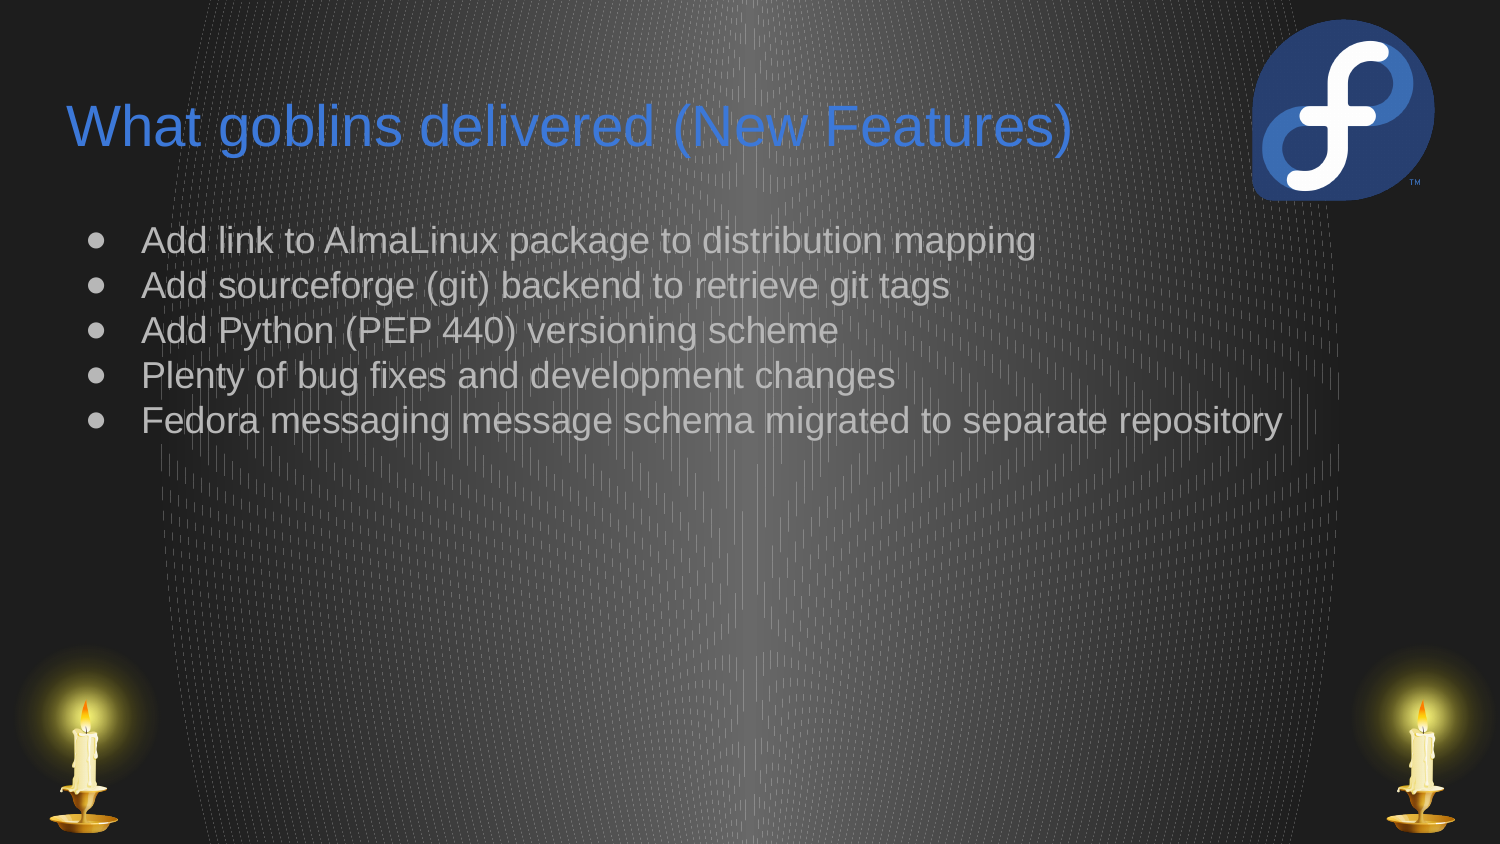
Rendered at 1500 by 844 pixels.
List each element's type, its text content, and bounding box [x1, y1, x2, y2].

picture [10, 640, 163, 835]
title What goblins delivered (New Features) [51, 72, 1252, 167]
picture [1252, 19, 1435, 201]
text_box Add link to AlmaLinux package to distribution mapping Add sourceforge (git) backend to retrieve git tags Add Python (PEP 440) versioning scheme Plenty of bug fixes and development changes Fedora messaging message schema migrated to separate repository [51, 200, 1434, 796]
picture [1347, 640, 1500, 835]
